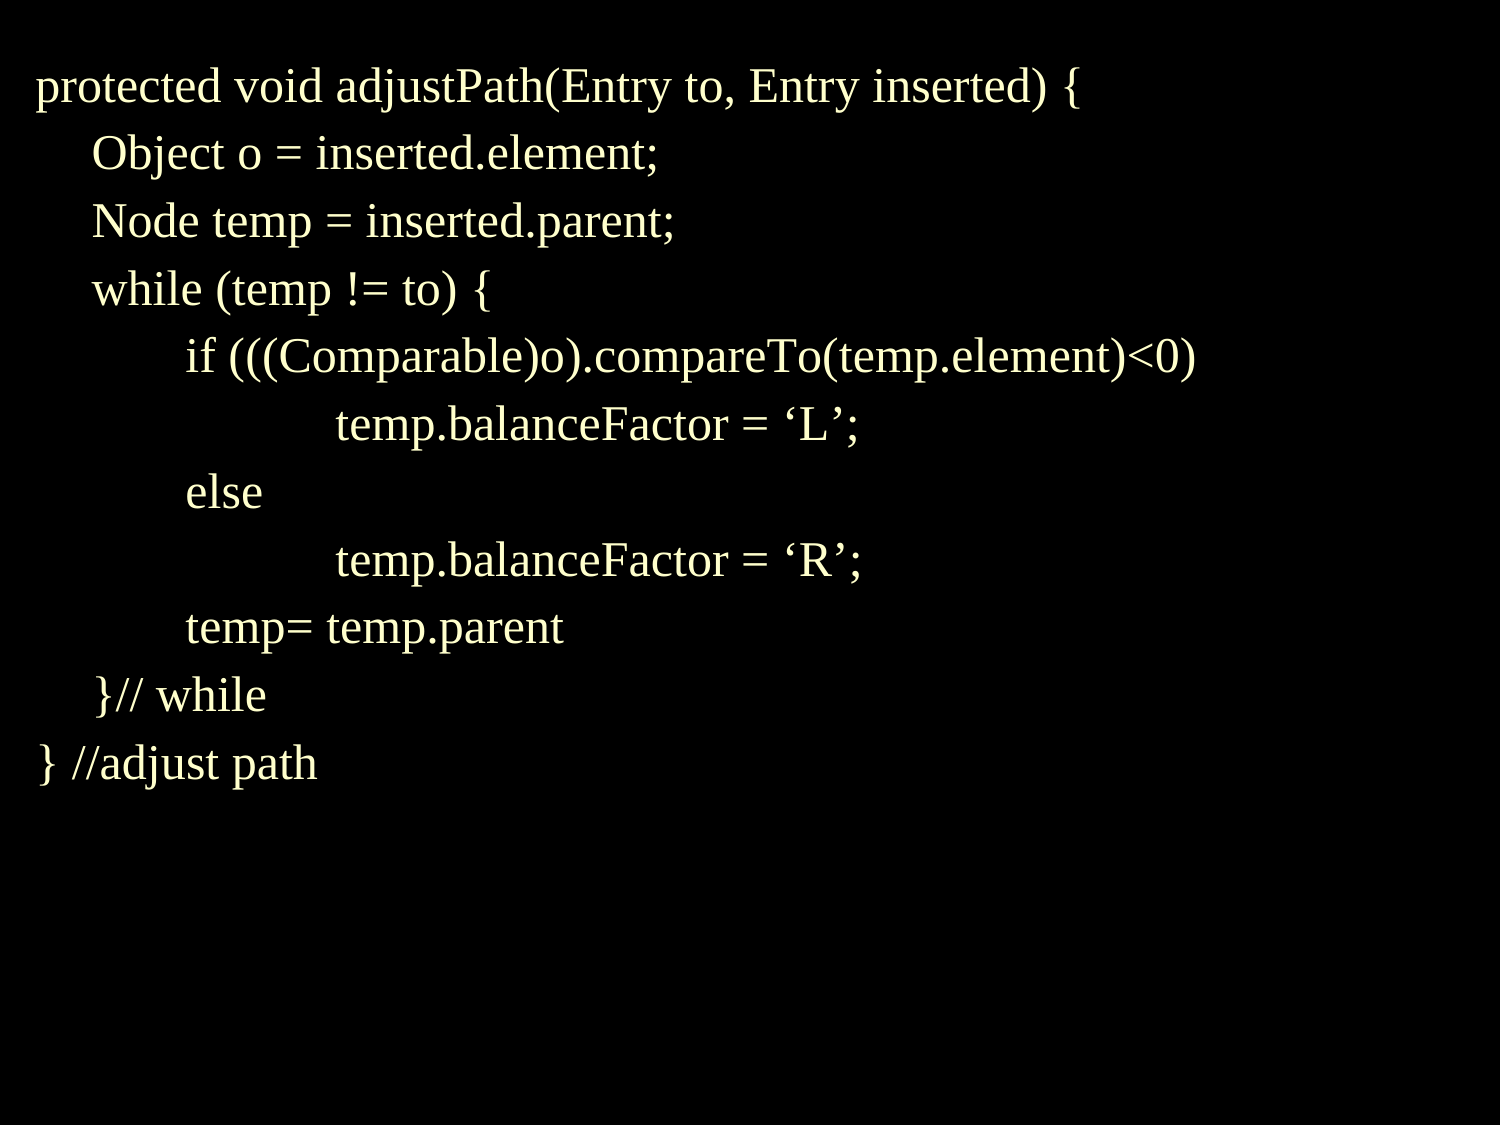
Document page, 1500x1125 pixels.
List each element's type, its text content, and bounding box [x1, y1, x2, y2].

list protected void adjustPath(Entry to, Entry inserted) { Object o = inserted.element; Node temp = inserted.parent; while (temp != to) { if (((Comparable)o).compareTo(temp.element)<0) temp.balanceFactor = ‘L’; else temp.balanceFactor = ‘R’; temp= temp.parent }// while } //adjust path [20, 49, 1480, 1063]
